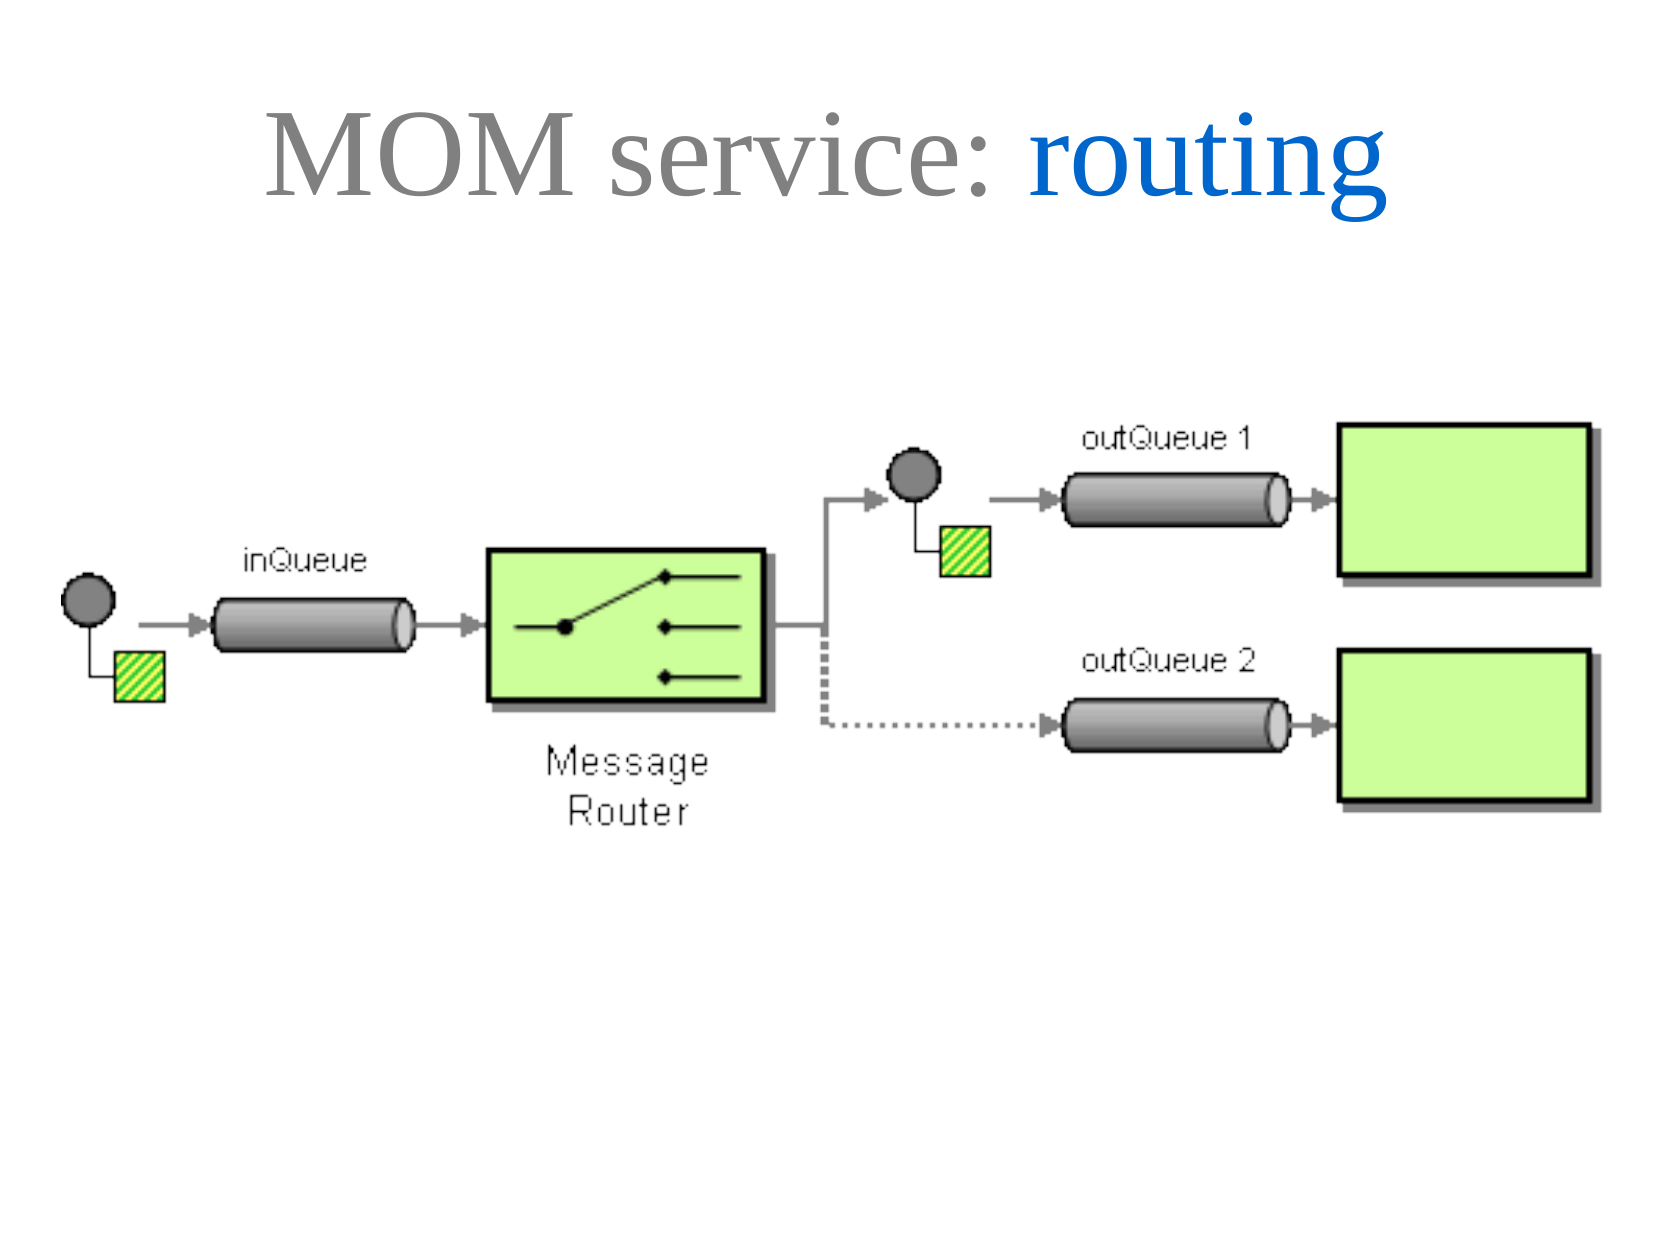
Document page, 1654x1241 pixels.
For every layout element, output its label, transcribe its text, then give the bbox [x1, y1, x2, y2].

title MOM service: routing [82, 49, 1571, 257]
picture [61, 407, 1606, 858]
